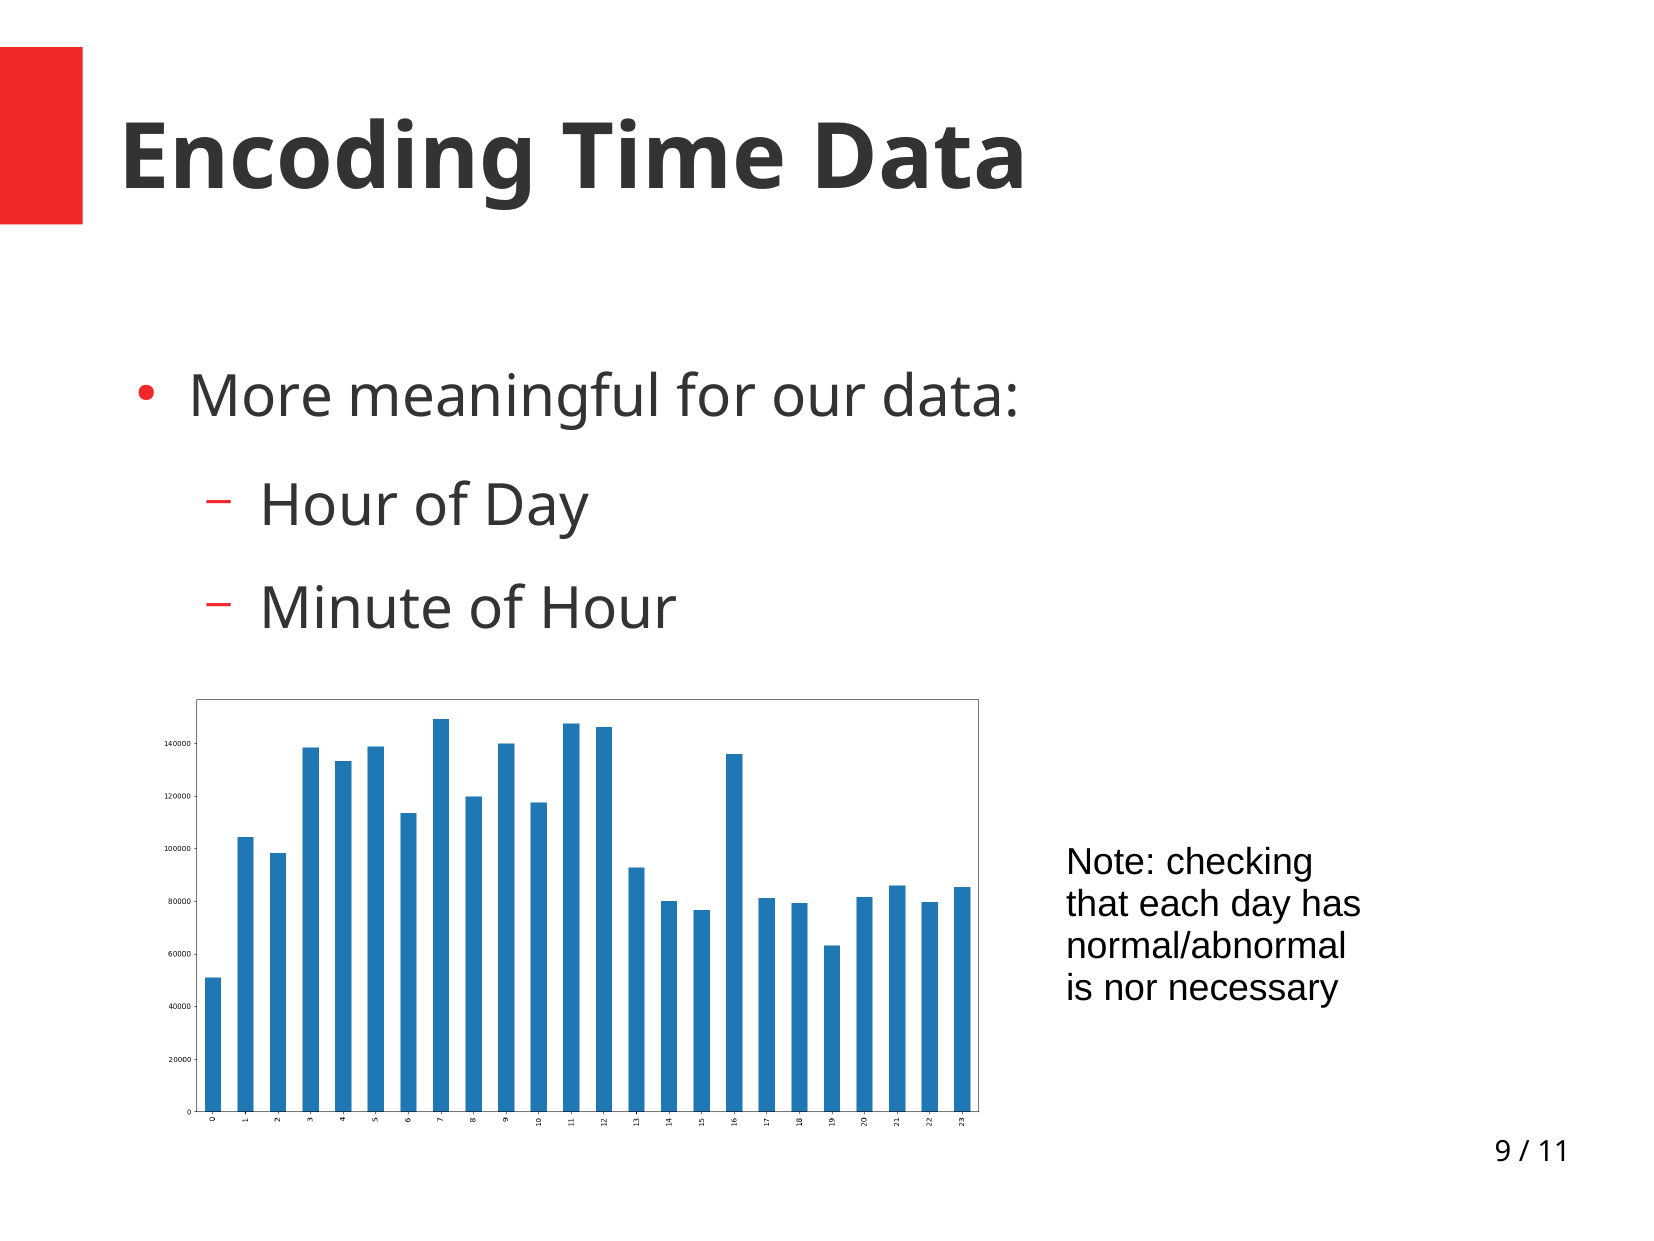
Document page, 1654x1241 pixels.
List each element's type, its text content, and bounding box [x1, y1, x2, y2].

text_box Note: checking that each day has normal/abnormal is nor necessary [1051, 832, 1394, 1016]
picture [70, 635, 1079, 1170]
title Encoding Time Data [118, 49, 1571, 257]
list More meaningful for our data: Hour of Day Minute of Hour [118, 354, 1536, 1074]
